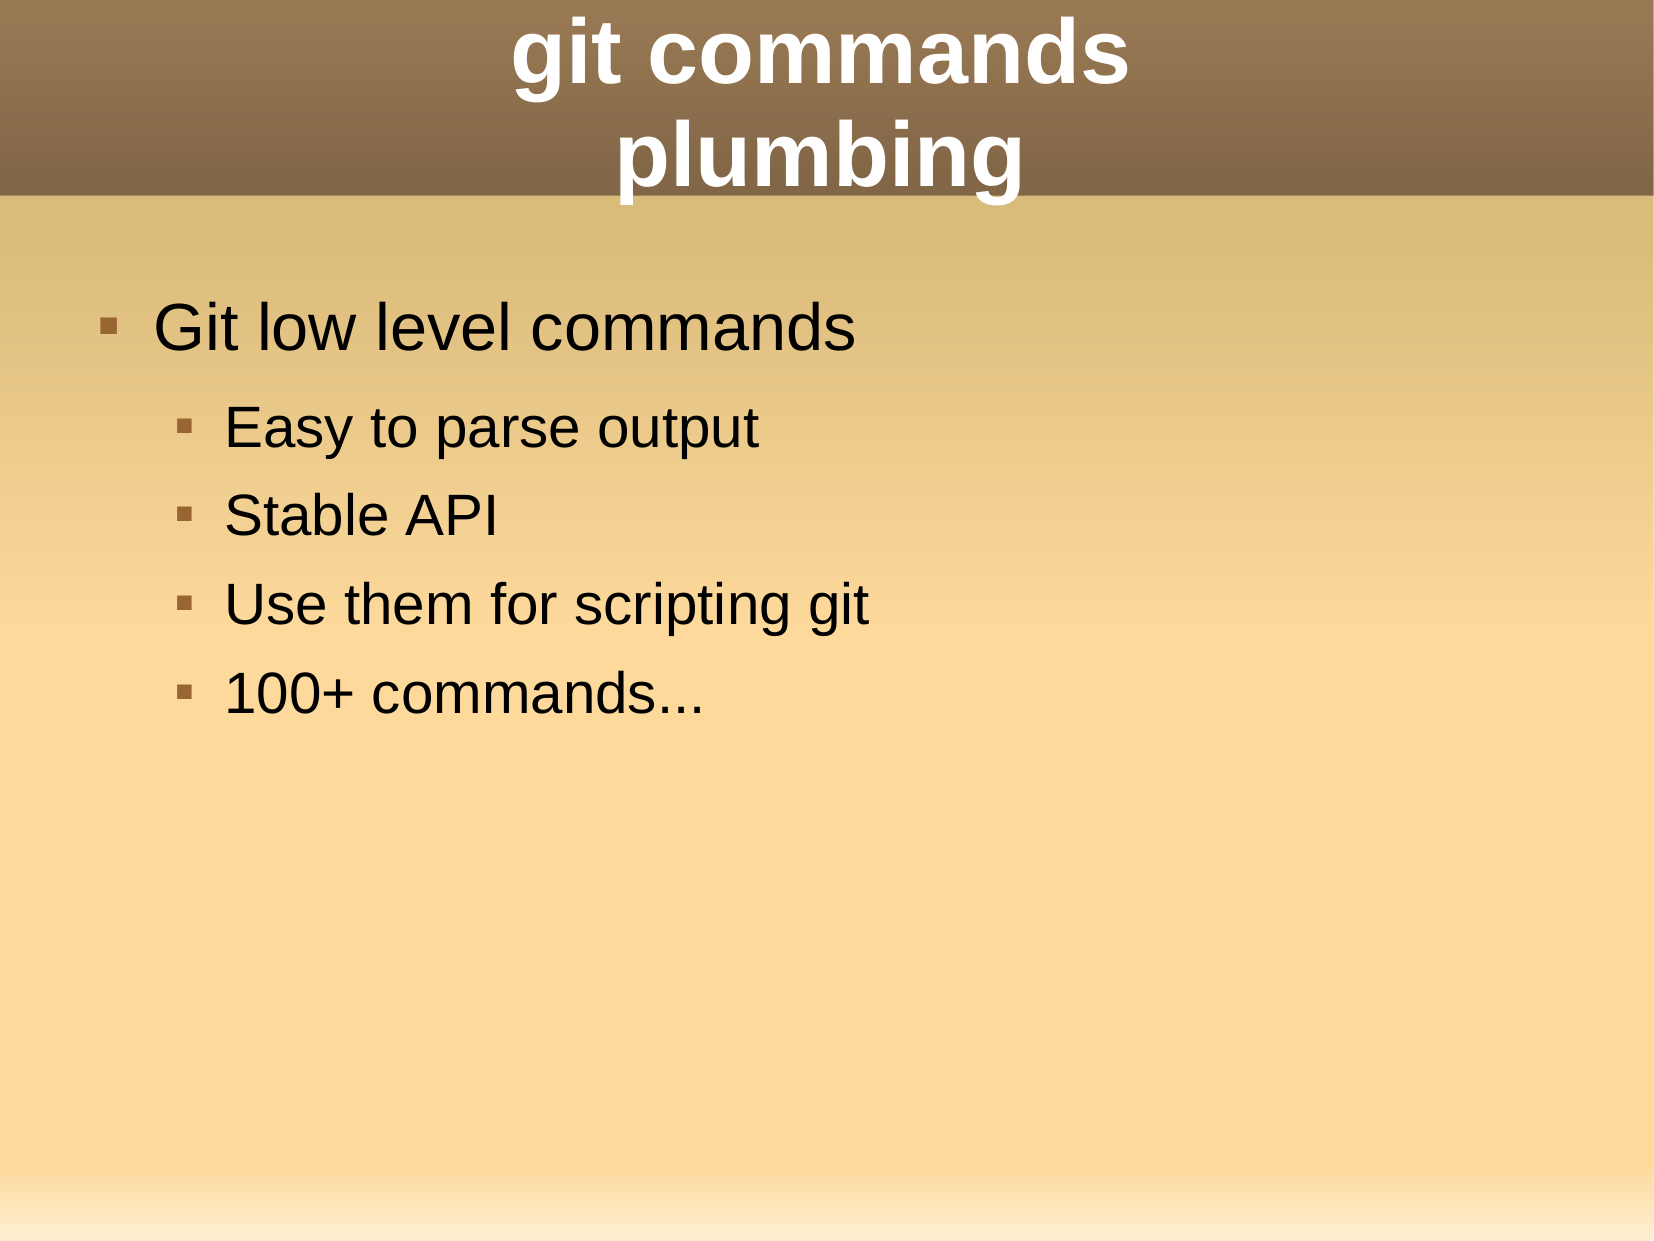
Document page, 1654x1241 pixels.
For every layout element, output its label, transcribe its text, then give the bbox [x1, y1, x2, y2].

title git commands plumbing [76, 1, 1565, 207]
list Git low level commands Easy to parse output Stable API Use them for scripting git 100+ commands... [82, 290, 1571, 1094]
picture [0, 0, 1654, 1241]
